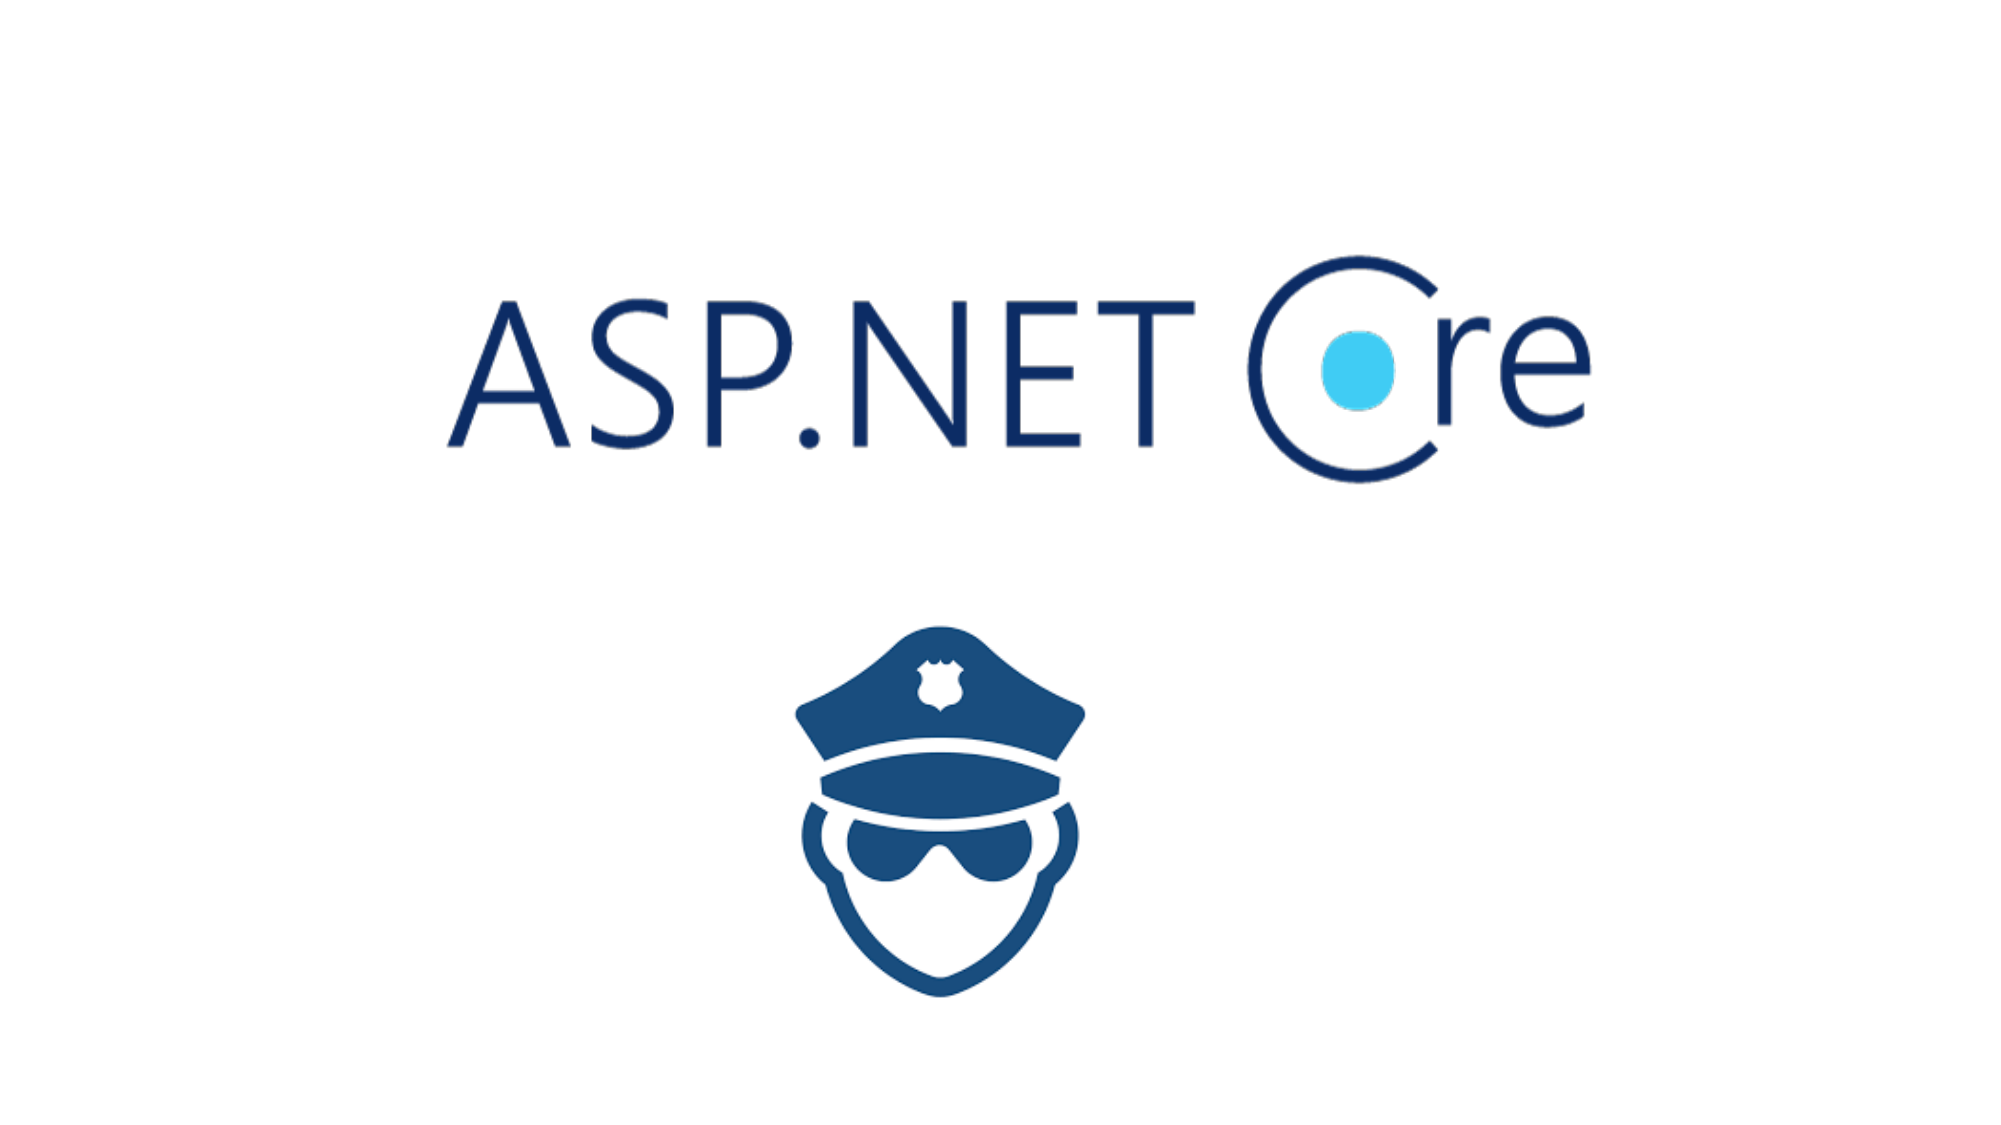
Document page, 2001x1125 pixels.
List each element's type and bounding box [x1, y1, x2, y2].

picture [392, 200, 1657, 536]
picture [732, 602, 1146, 1016]
